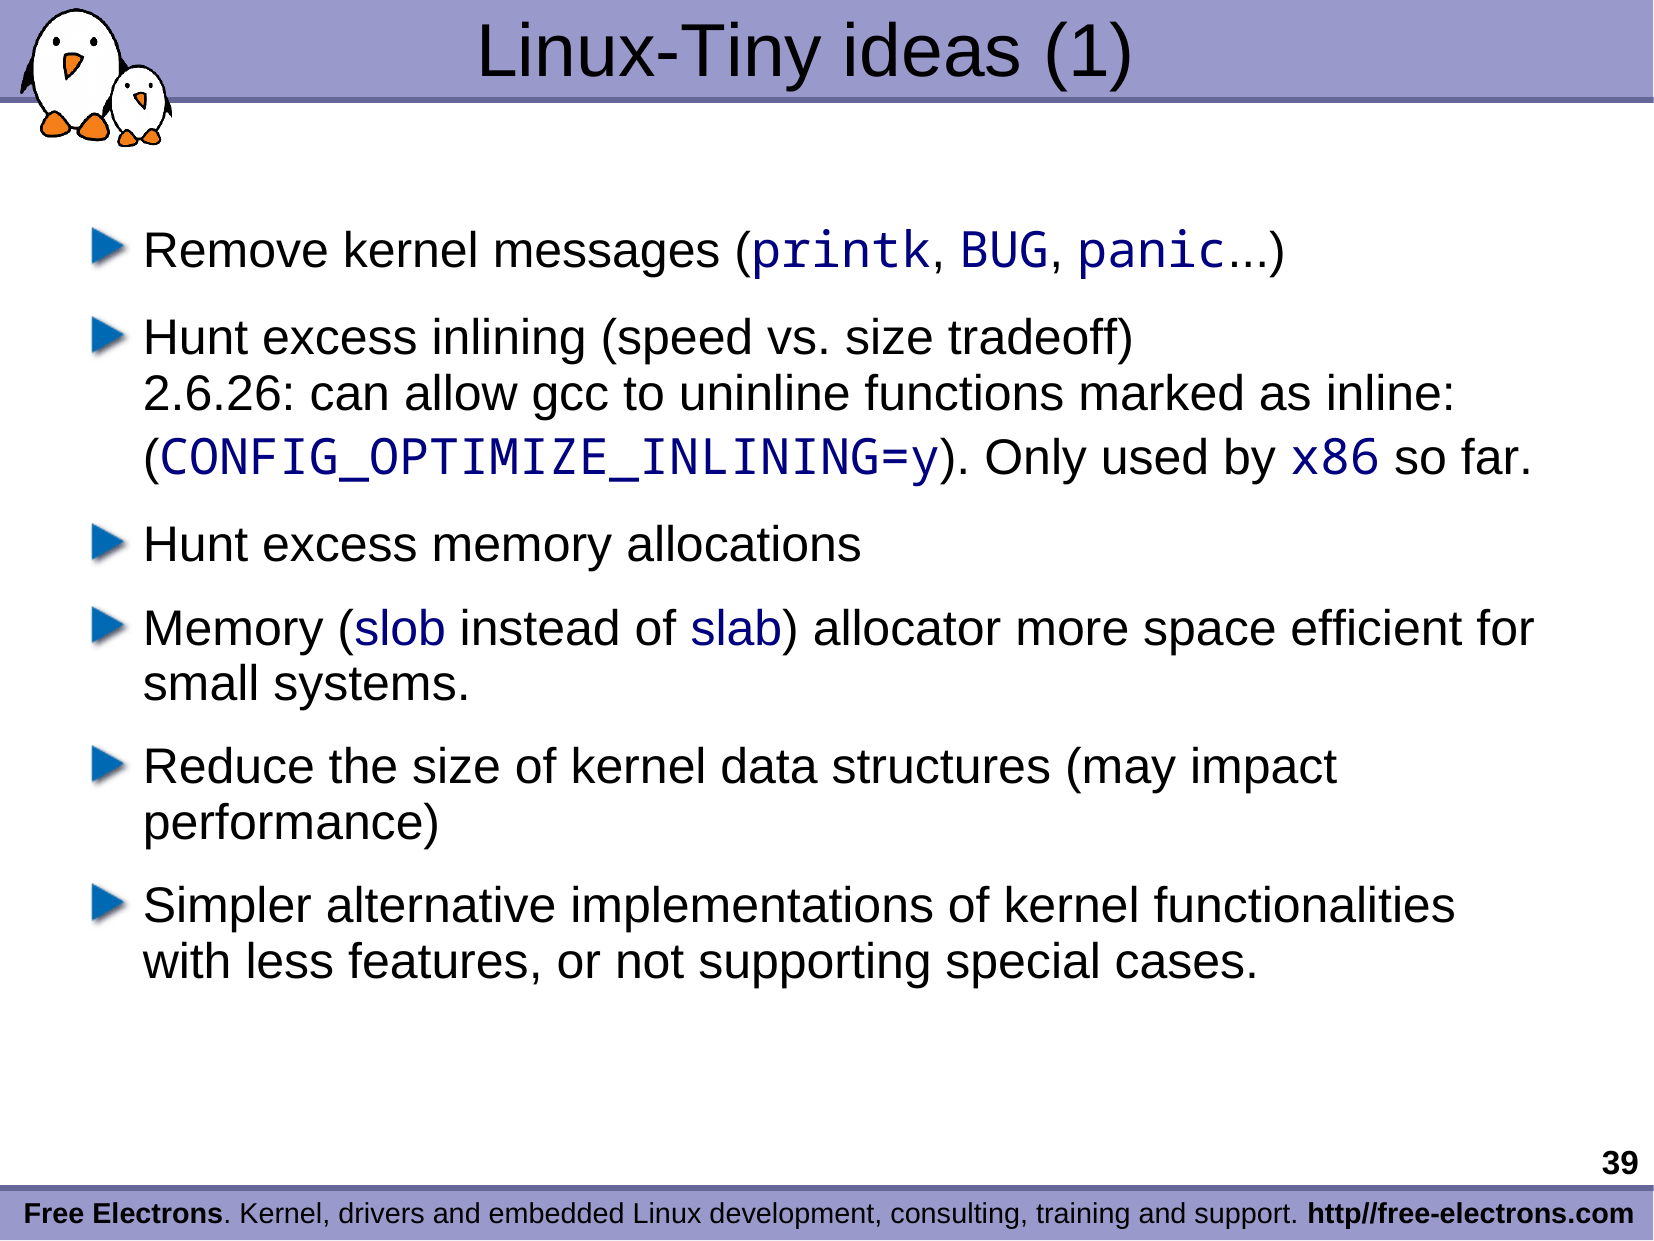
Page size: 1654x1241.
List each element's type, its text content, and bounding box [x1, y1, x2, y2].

list Remove kernel messages (printk, BUG, panic...) Hunt excess inlining (speed vs. size tradeoff) 2.6.26: can allow gcc to uninline functions marked as inline: (CONFIG_OPTIMIZE_INLINING=y). Only used by x86 so far. Hunt excess memory allocations Memory (slob instead of slab) allocator more space efficient for small systems. Reduce the size of kernel data structures (may impact performance) Simpler alternative implementations of kernel functionalities with less features, or not supporting special cases. [72, 214, 1546, 1064]
picture [20, 8, 172, 147]
title Linux-Tiny ideas (1) [60, 0, 1551, 100]
